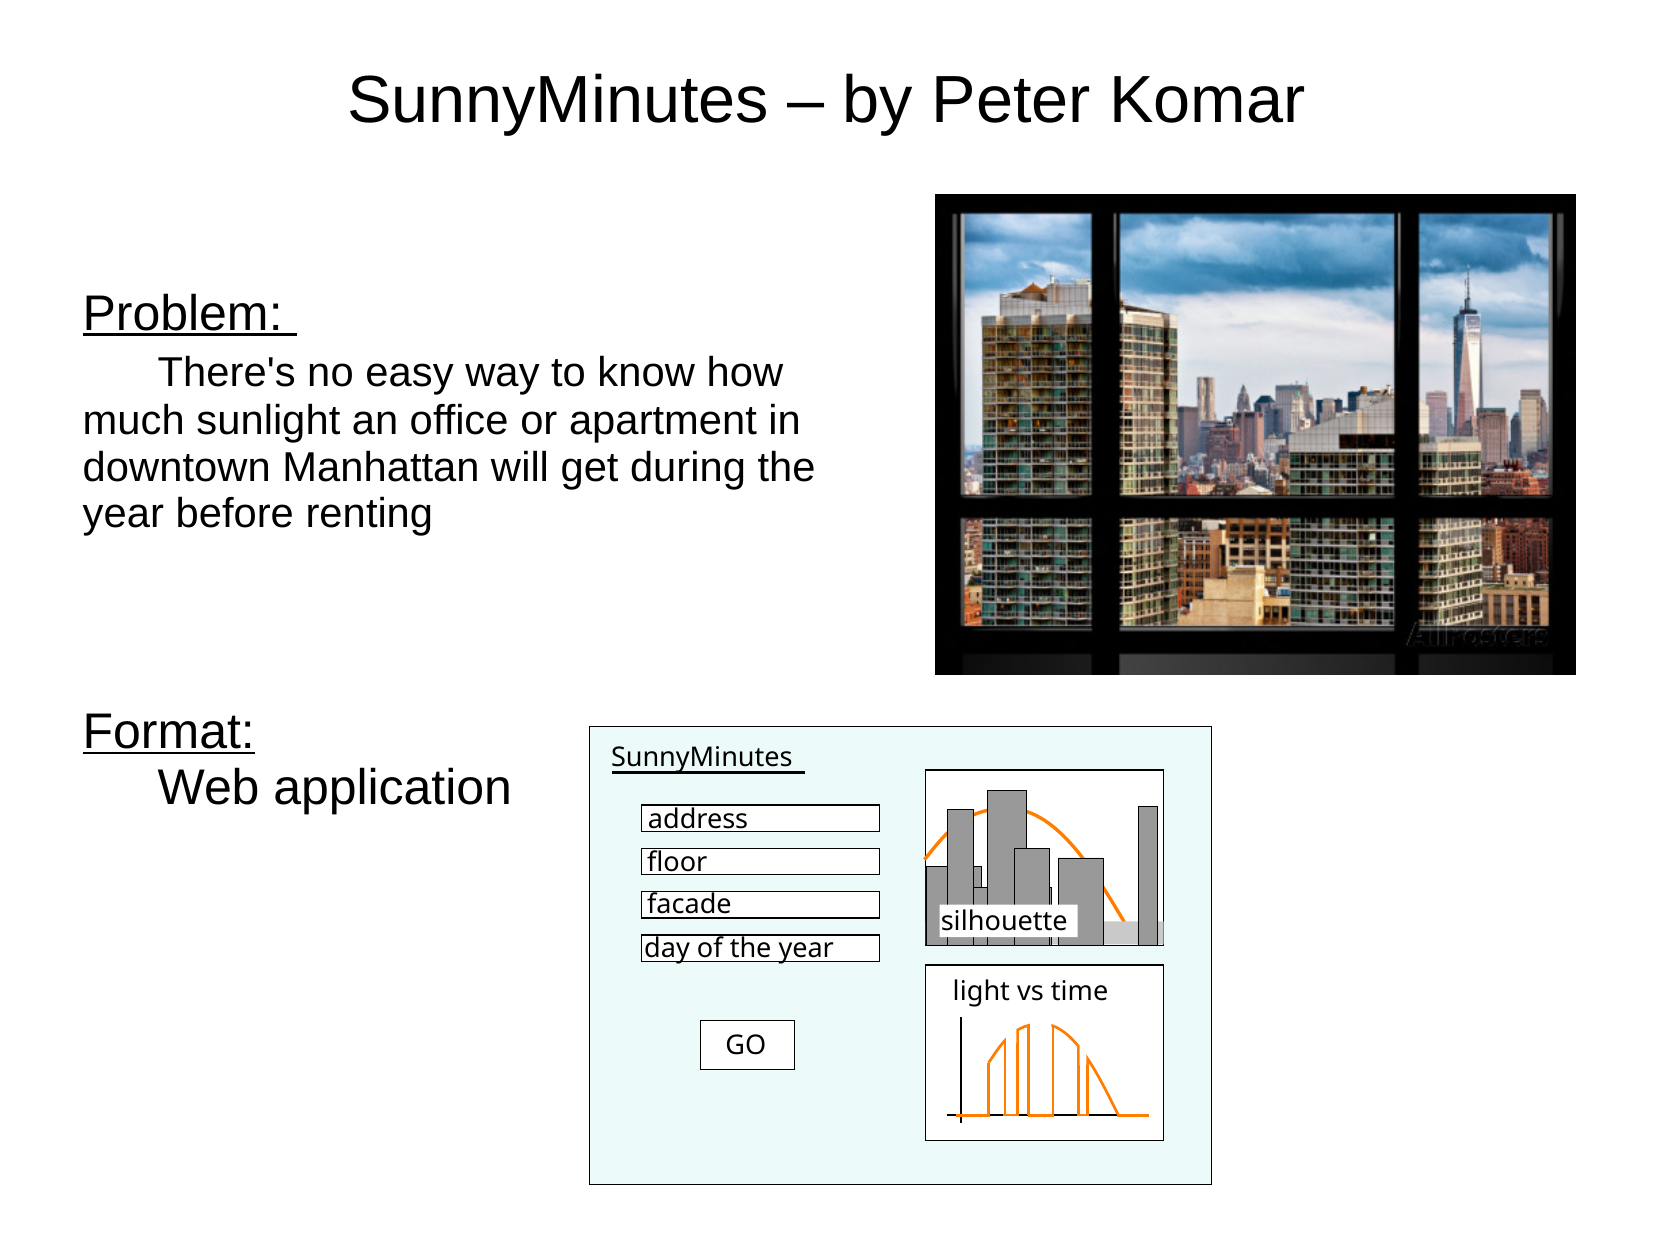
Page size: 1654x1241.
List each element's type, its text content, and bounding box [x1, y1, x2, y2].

subtitle Problem: There's no easy way to know how much sunlight an office or apartment in downtown Manhattan will get during the year before renting Format: Web application [82, 155, 856, 946]
picture [538, 690, 1261, 1241]
picture [935, 194, 1576, 676]
title SunnyMinutes – by Peter Komar [82, 49, 1571, 151]
